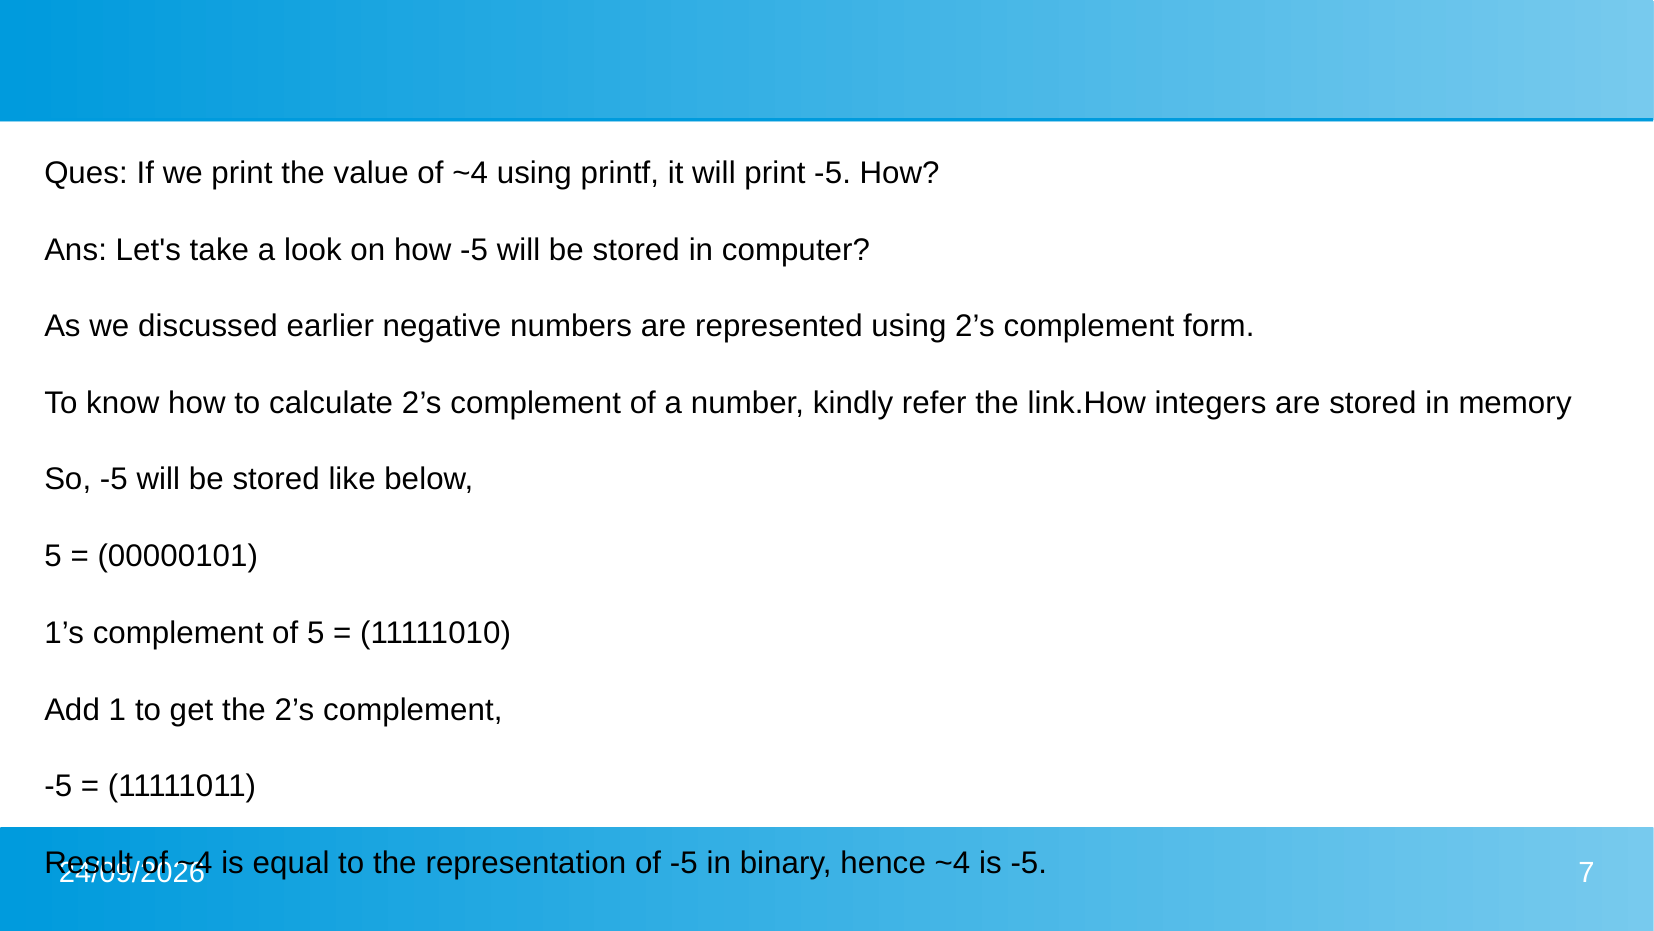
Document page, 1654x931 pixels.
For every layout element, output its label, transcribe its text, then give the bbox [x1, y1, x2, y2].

text_box Ques: If we print the value of ~4 using printf, it will print -5. How? Ans: Let's take a look on how -5 will be stored in computer? As we discussed earlier negative numbers are represented using 2’s complement form. To know how to calculate 2’s complement of a number, kindly refer the link.How integers are stored in memory So, -5 will be stored like below, 5 = (00000101) 1’s complement of 5 = (11111010) Add 1 to get the 2’s complement, -5 = (11111011) Result of ~4 is equal to the representation of -5 in binary, hence ~4 is -5. [29, 147, 1625, 931]
